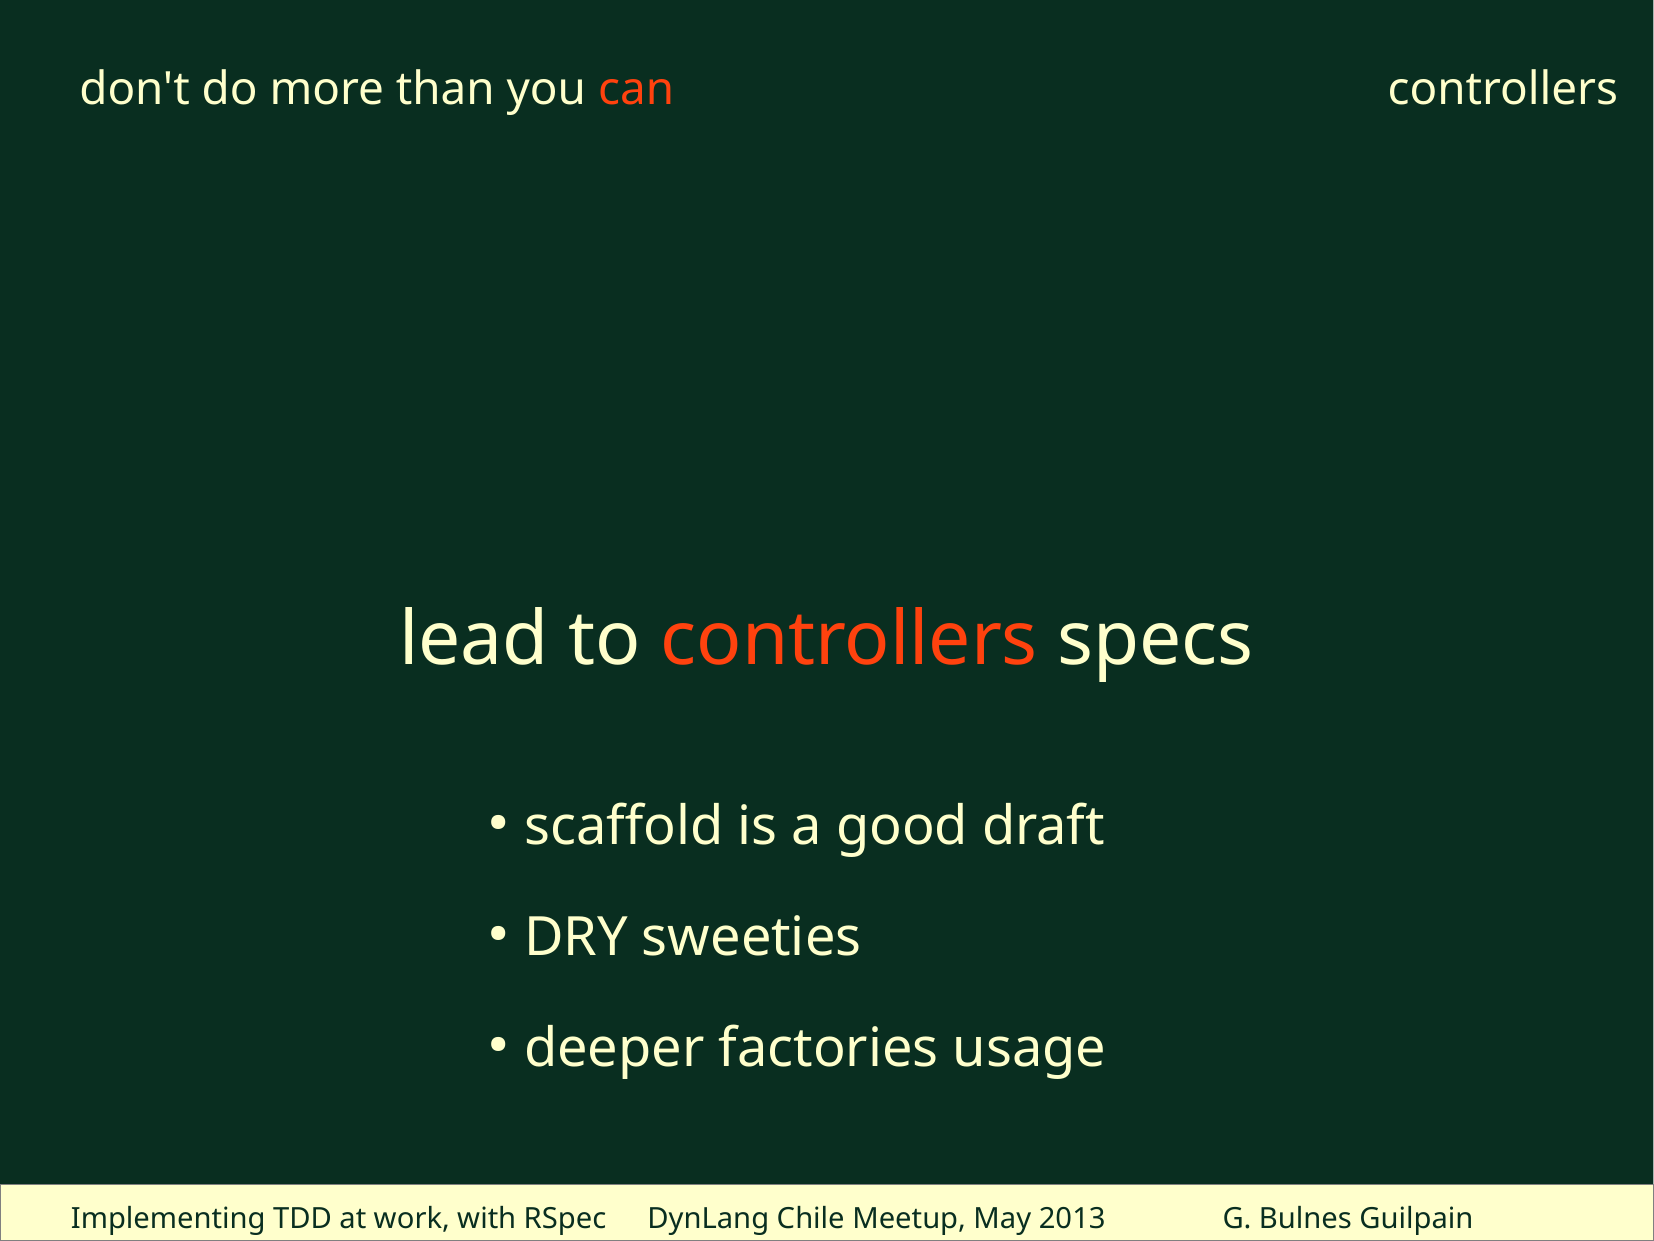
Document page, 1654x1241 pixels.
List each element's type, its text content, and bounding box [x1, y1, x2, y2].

text_box Implementing TDD at work, with RSpec [56, 1190, 506, 1239]
text_box G. Bulnes Guilpain [1207, 1190, 1435, 1239]
text_box don't do more than you can [64, 48, 556, 115]
text_box DynLang Chile Meetup, May 2013 [632, 1190, 1021, 1239]
subtitle lead to controllers specs [82, 49, 1571, 1171]
text_box controllers [1372, 48, 1585, 115]
text_box [0, 1184, 1654, 1241]
text_box scaffold is a good draft DRY sweeties deeper factories usage [473, 742, 1180, 1081]
